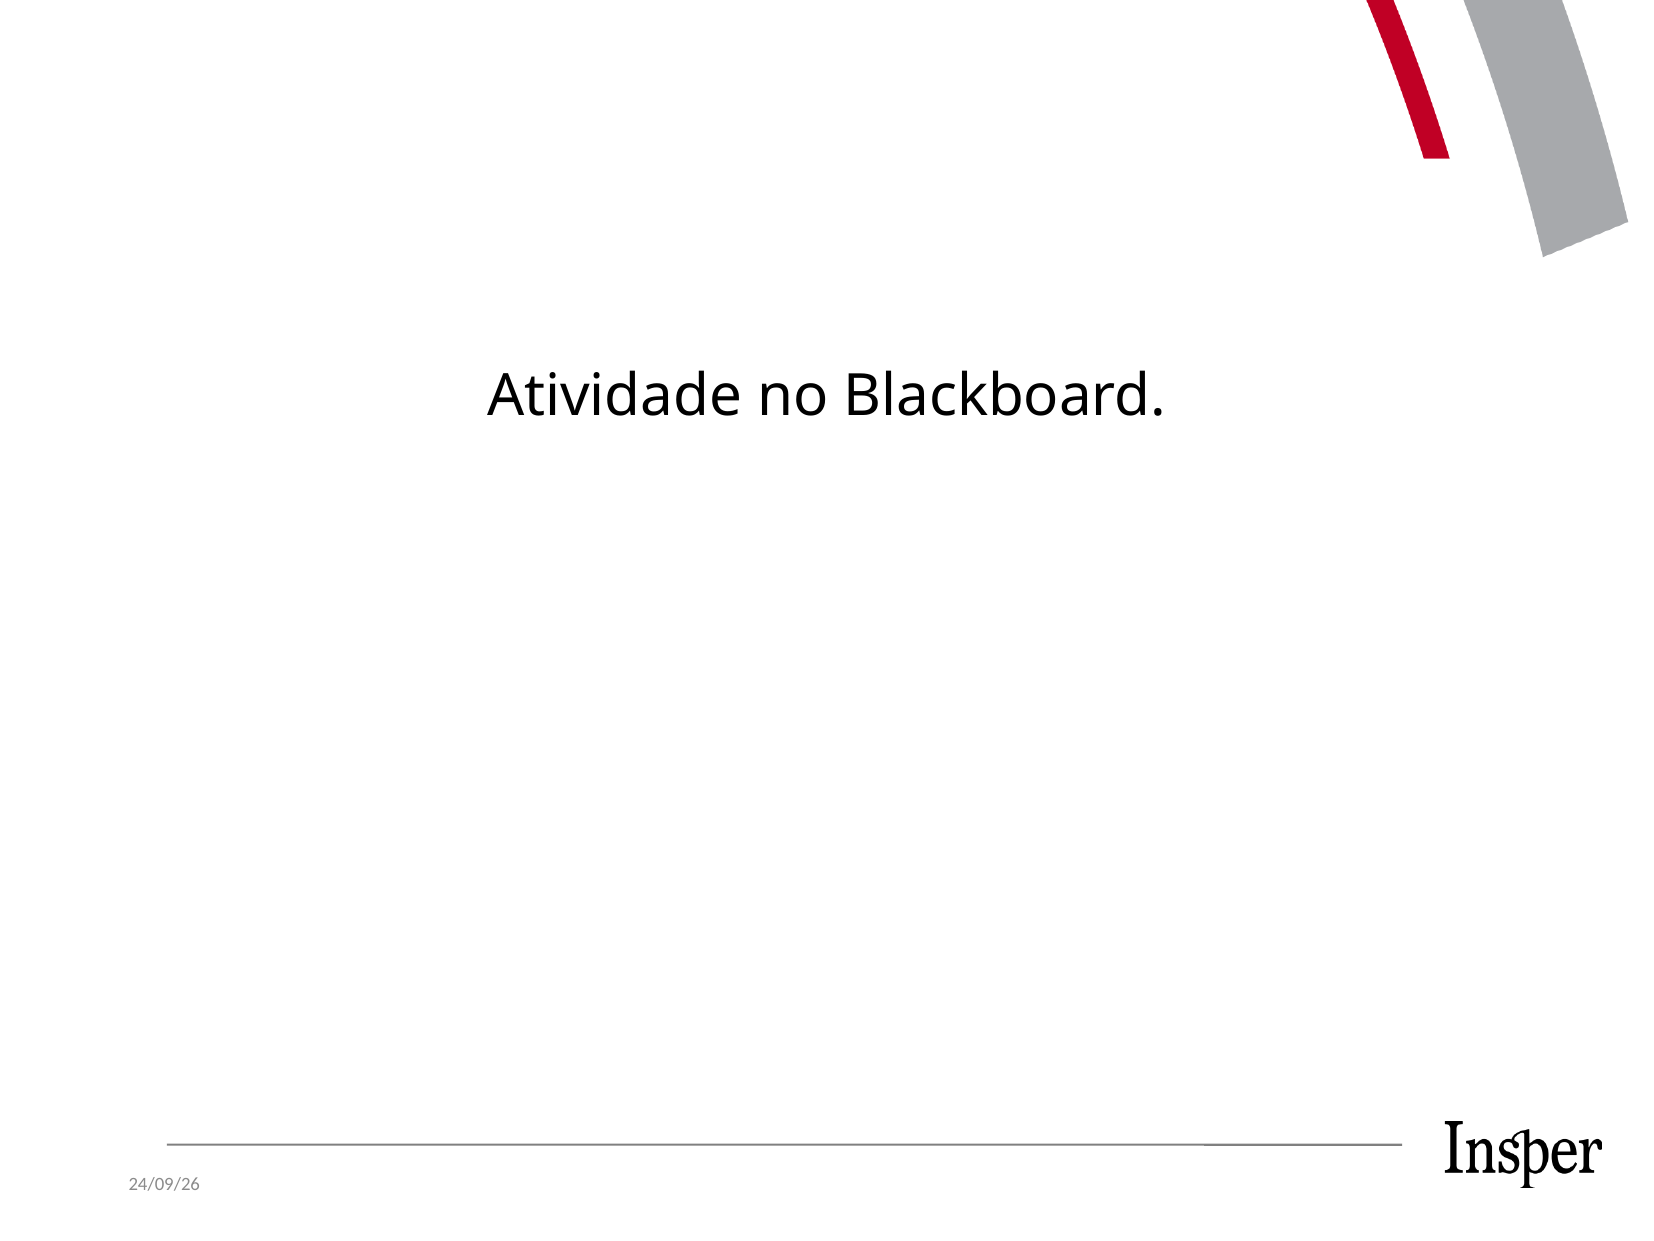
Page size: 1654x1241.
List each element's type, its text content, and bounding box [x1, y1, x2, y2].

list Atividade no Blackboard. [113, 53, 1540, 1134]
